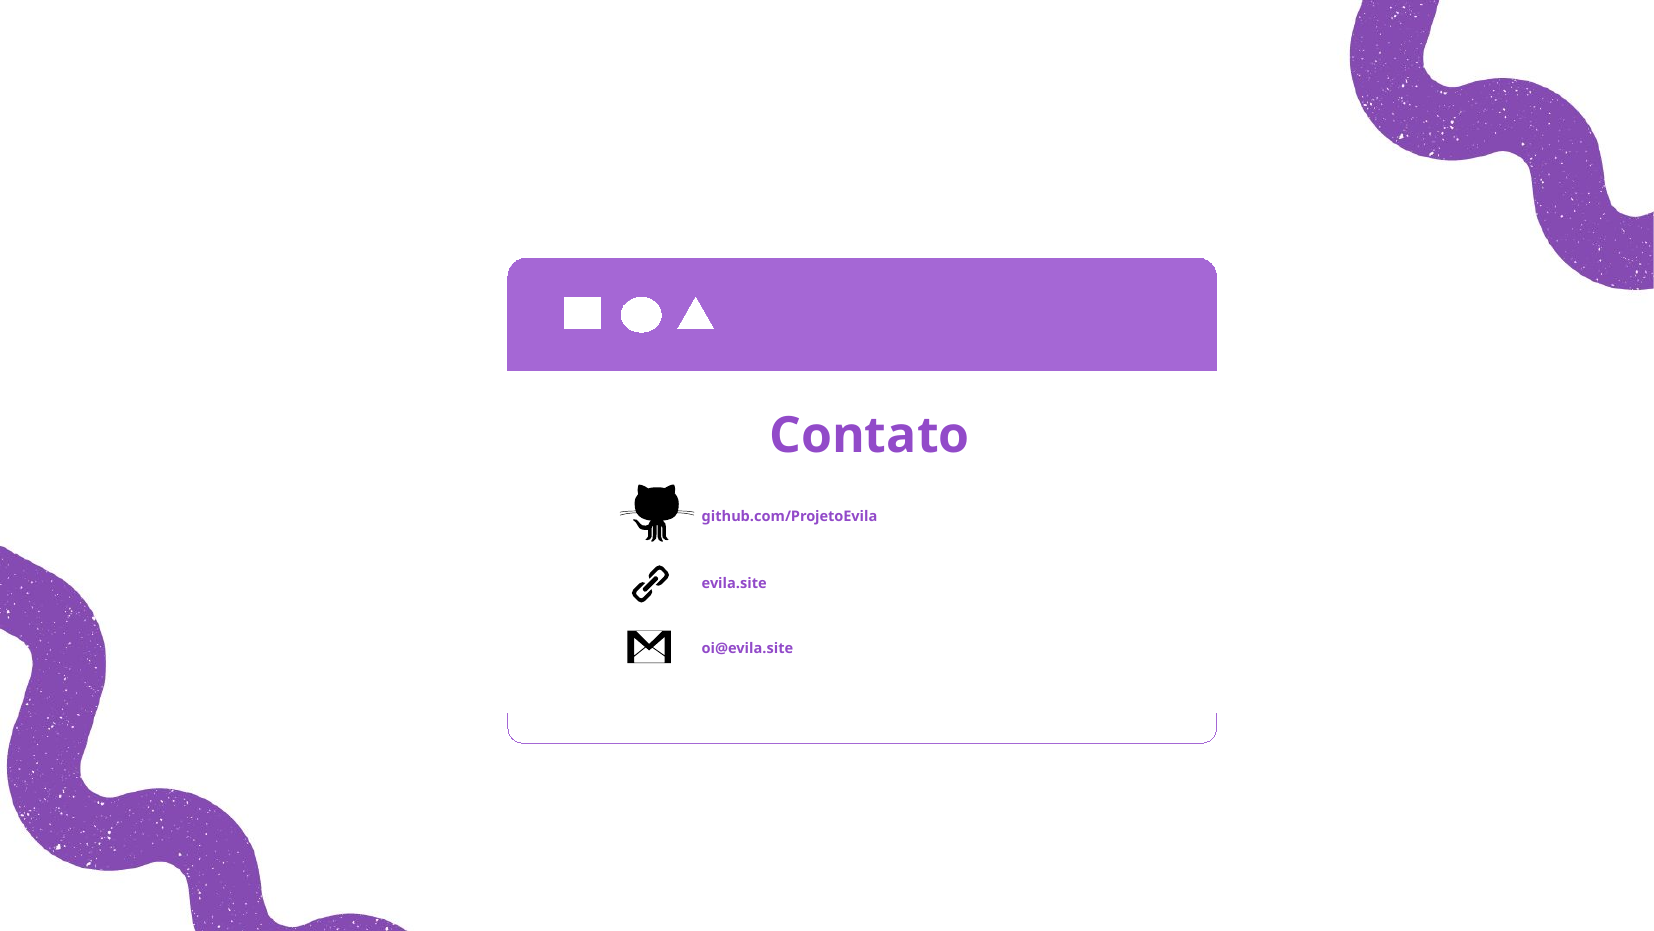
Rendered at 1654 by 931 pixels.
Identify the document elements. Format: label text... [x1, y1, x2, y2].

text_box Contato [552, 391, 1187, 542]
picture [0, 0, 1654, 931]
text_box oi@evila.site [686, 631, 1060, 696]
text_box github.com/ProjetoEvila [686, 498, 1060, 563]
text_box [507, 258, 1217, 744]
text_box evila.site [686, 565, 1060, 630]
